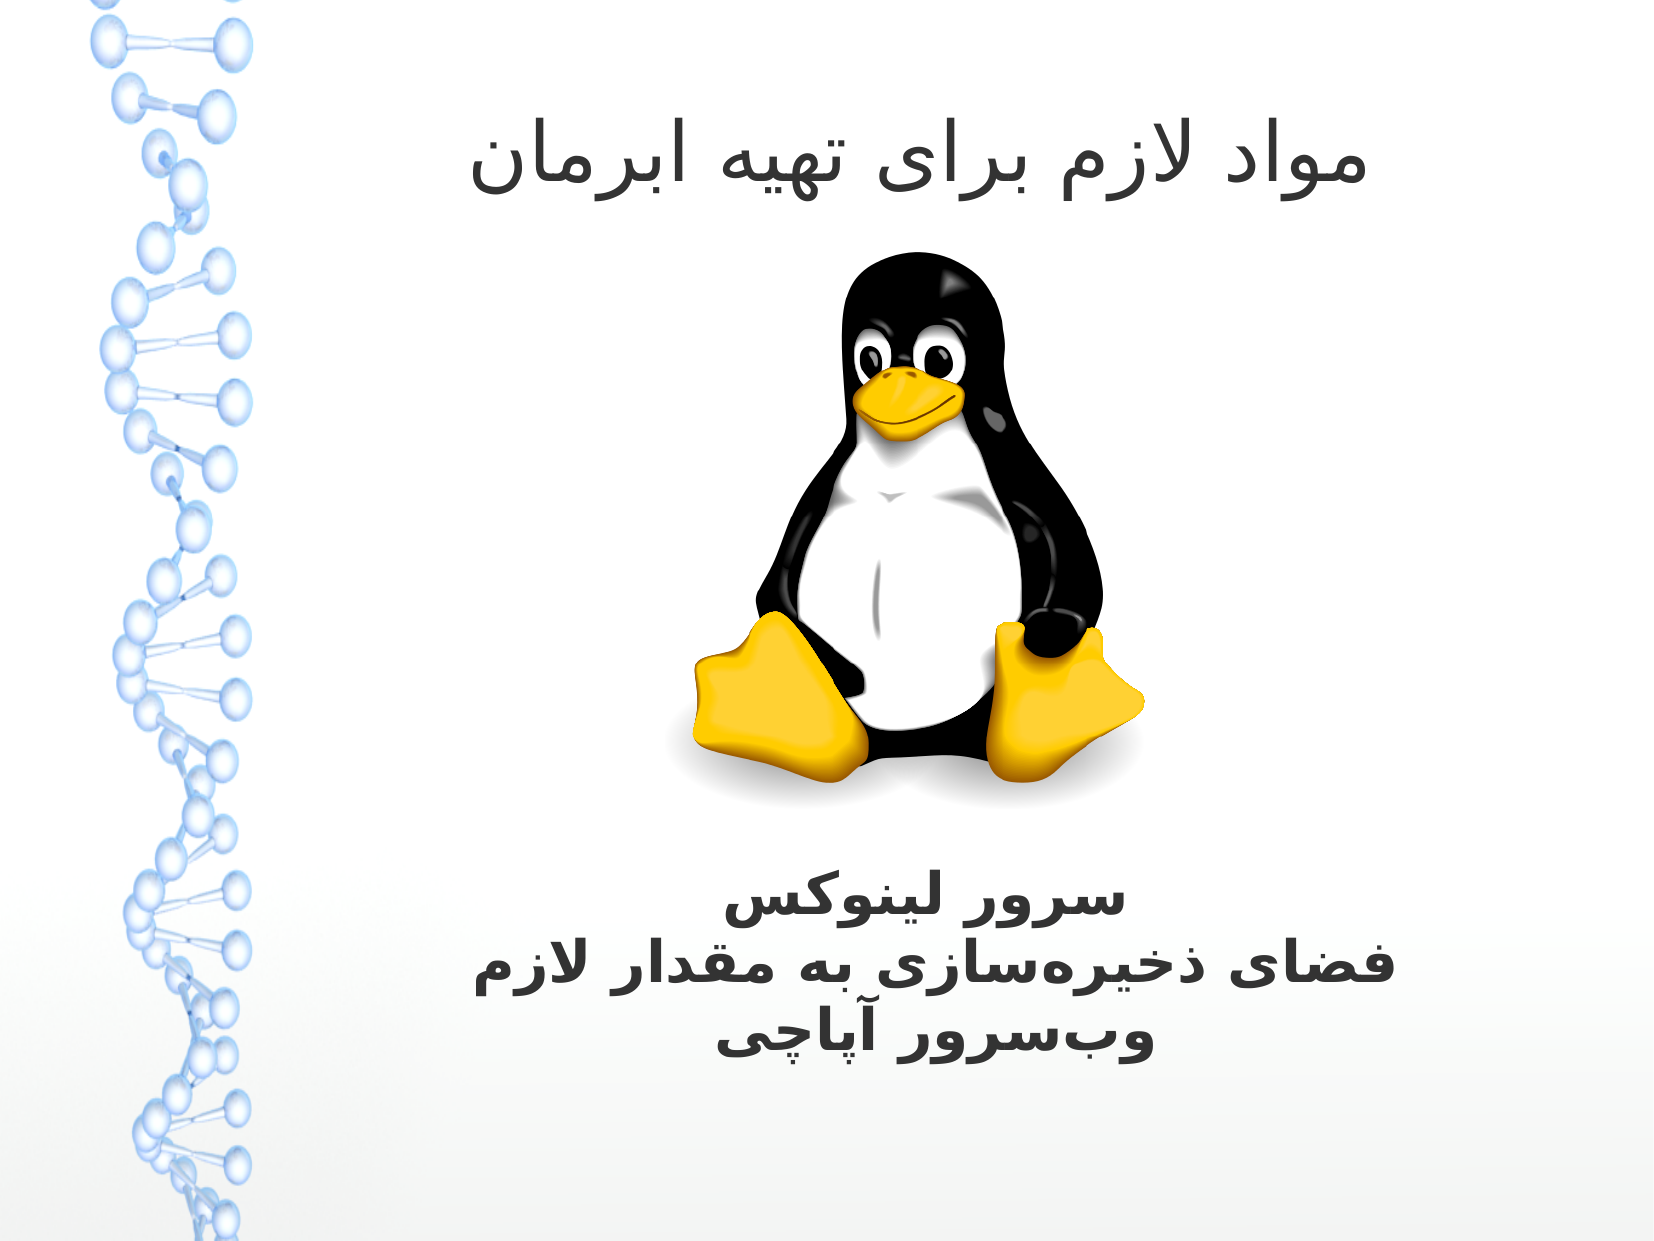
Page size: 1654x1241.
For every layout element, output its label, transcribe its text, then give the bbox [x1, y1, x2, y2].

text_box سرور لینوکس فضای ذخیره‌سازی به مقدار لازم وب‌سرور آپاچی [291, 742, 1561, 1183]
picture [0, 0, 1654, 1241]
title مواد لازم برای تهیه ابرمان [269, 49, 1571, 257]
